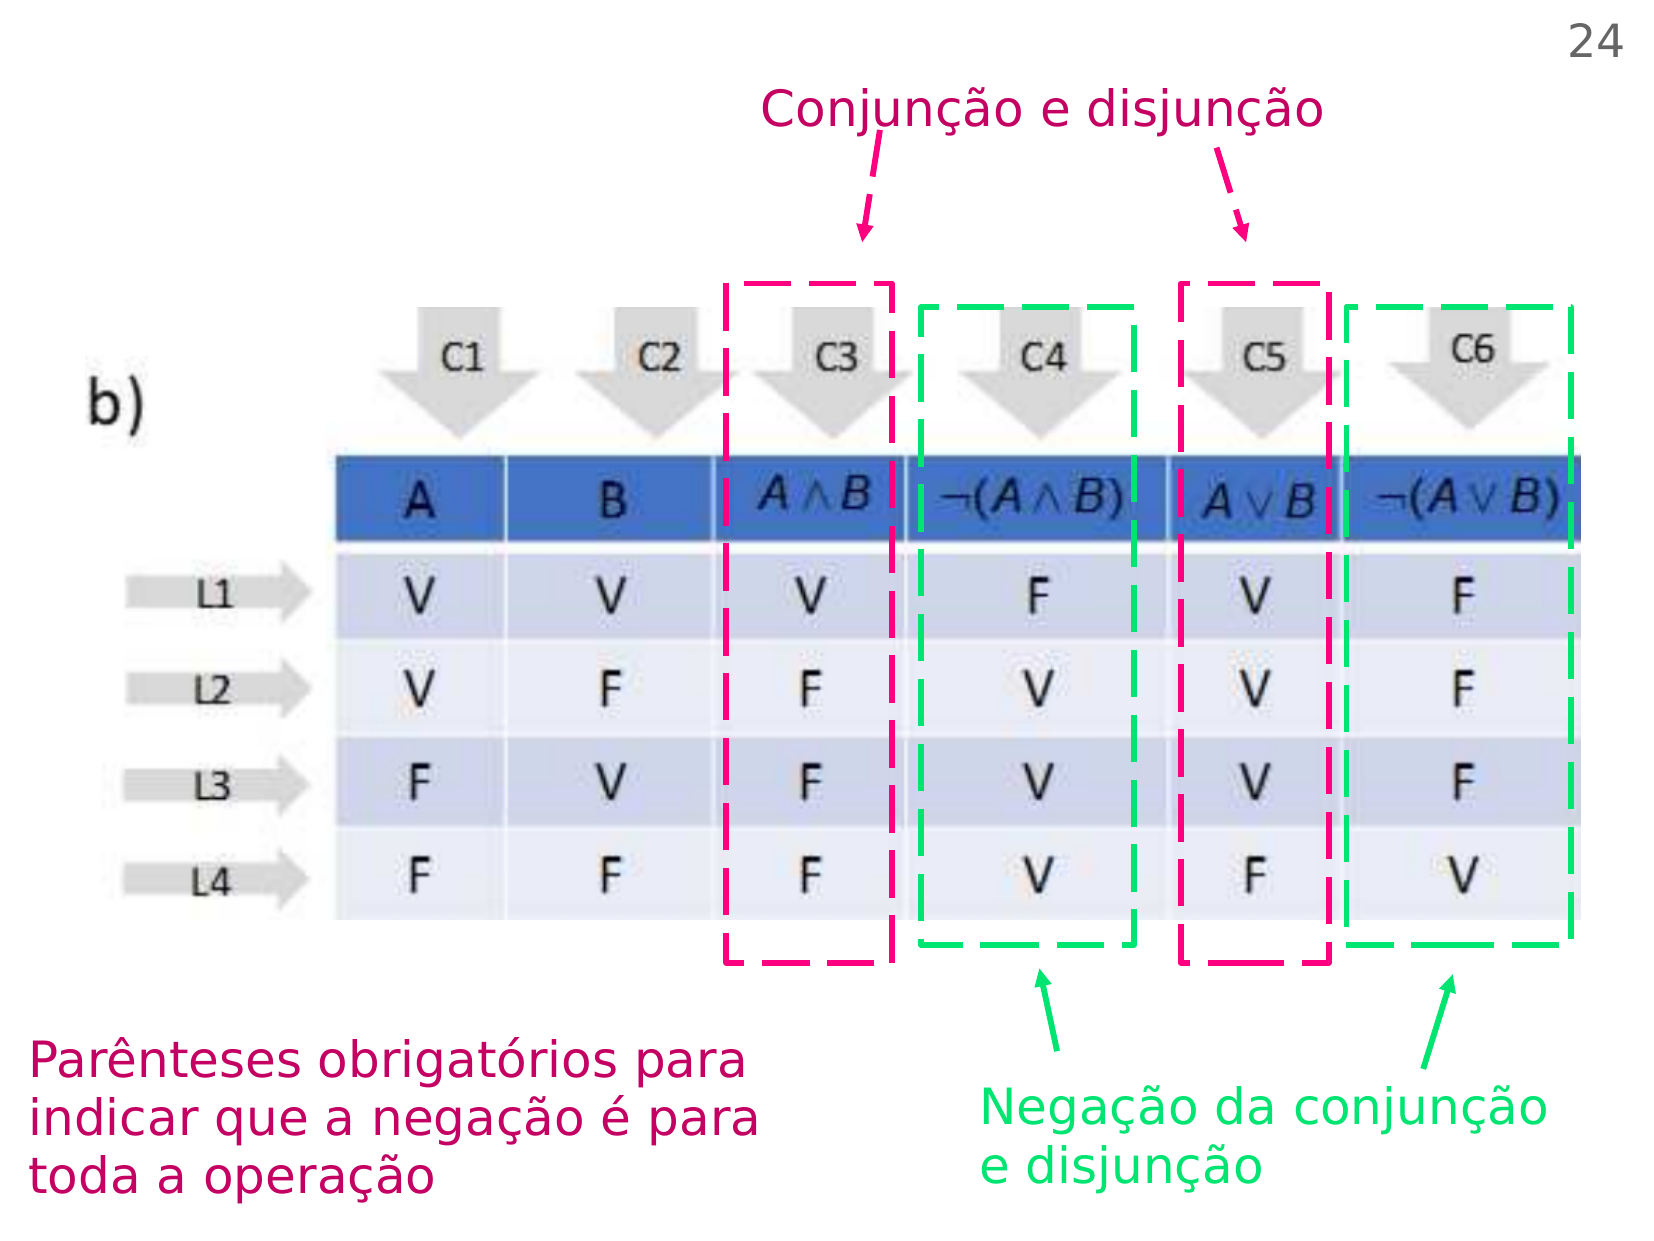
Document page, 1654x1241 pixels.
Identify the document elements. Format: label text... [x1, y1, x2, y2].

text_box Negação da conjunção e disjunção [962, 1068, 1583, 1223]
text_box Parênteses obrigatórios para indicar que a negação é para toda a operação [11, 1021, 857, 1217]
picture [85, 307, 1581, 920]
text_box Conjunção e disjunção [744, 70, 1350, 149]
